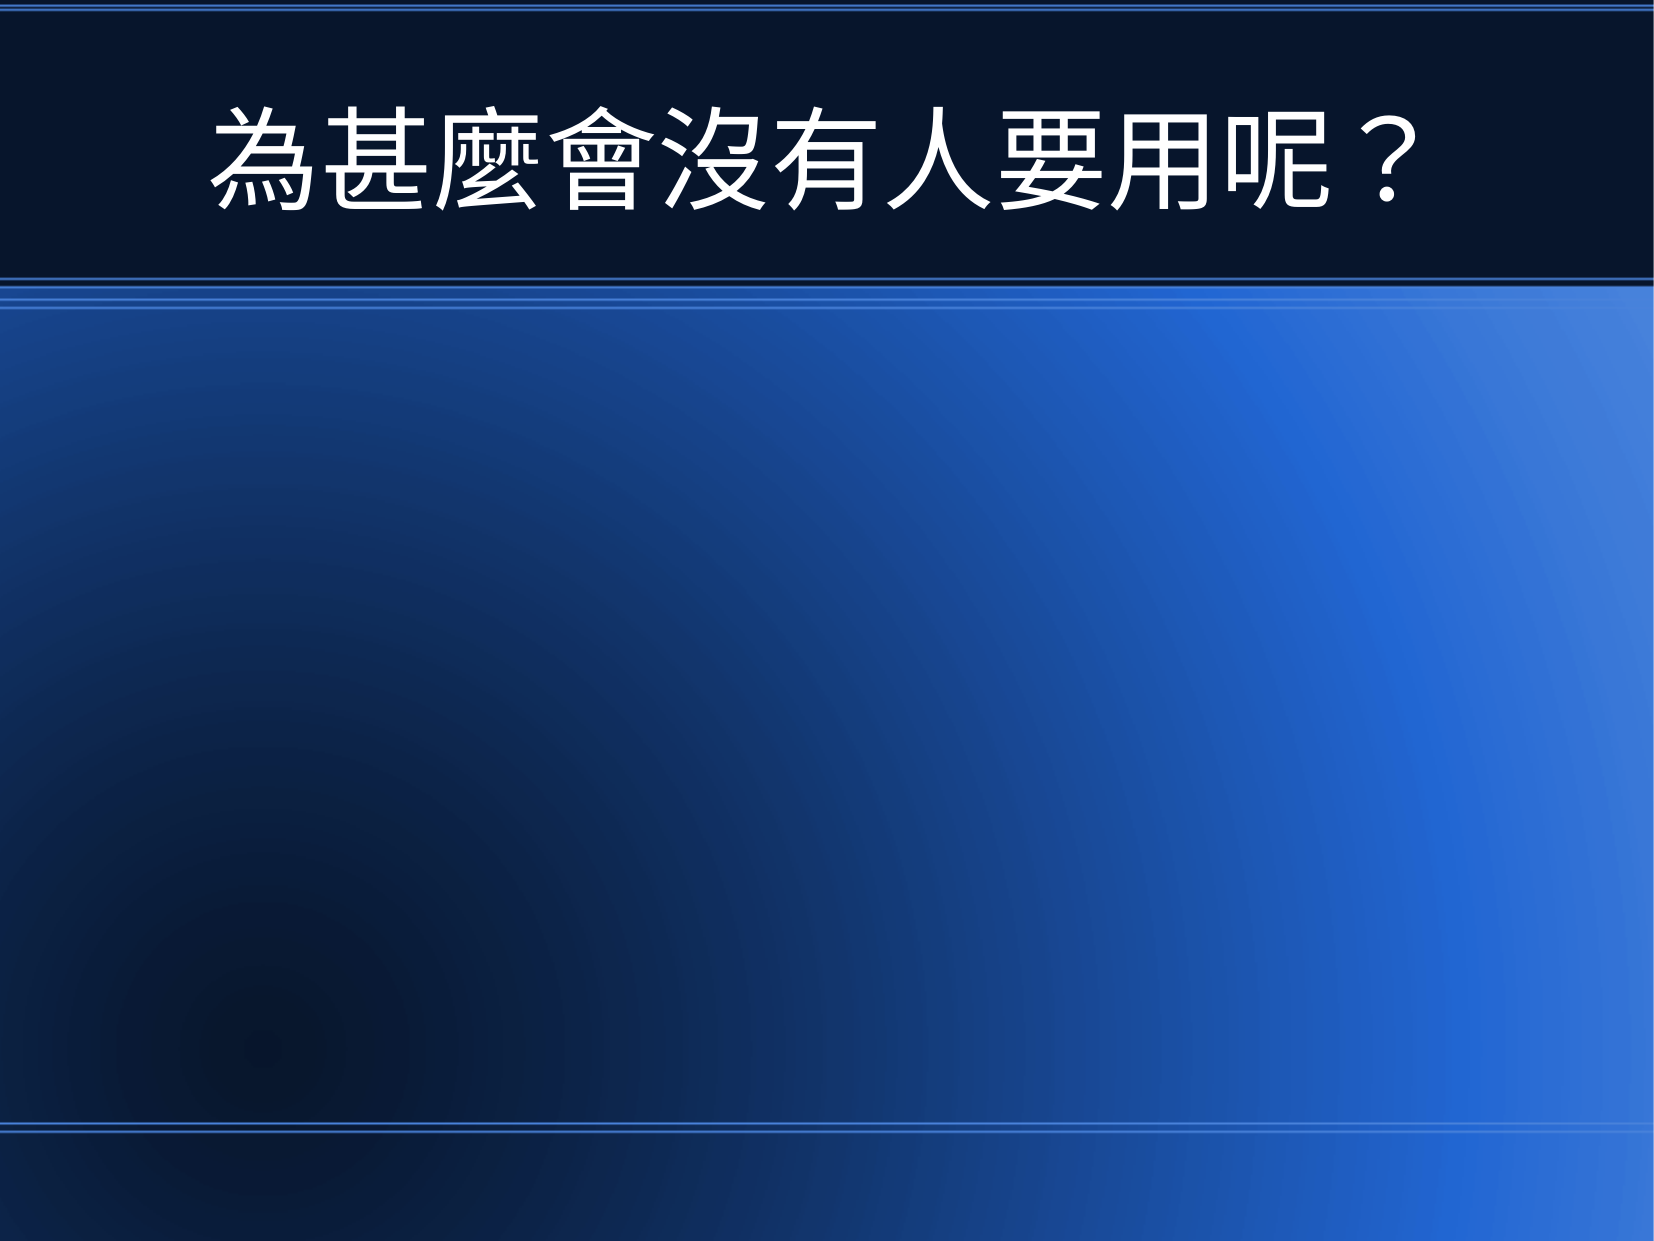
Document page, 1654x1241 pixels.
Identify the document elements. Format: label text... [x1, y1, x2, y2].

picture [0, 0, 1654, 1241]
title 為甚麼會沒有人要用呢？ [82, 49, 1571, 257]
